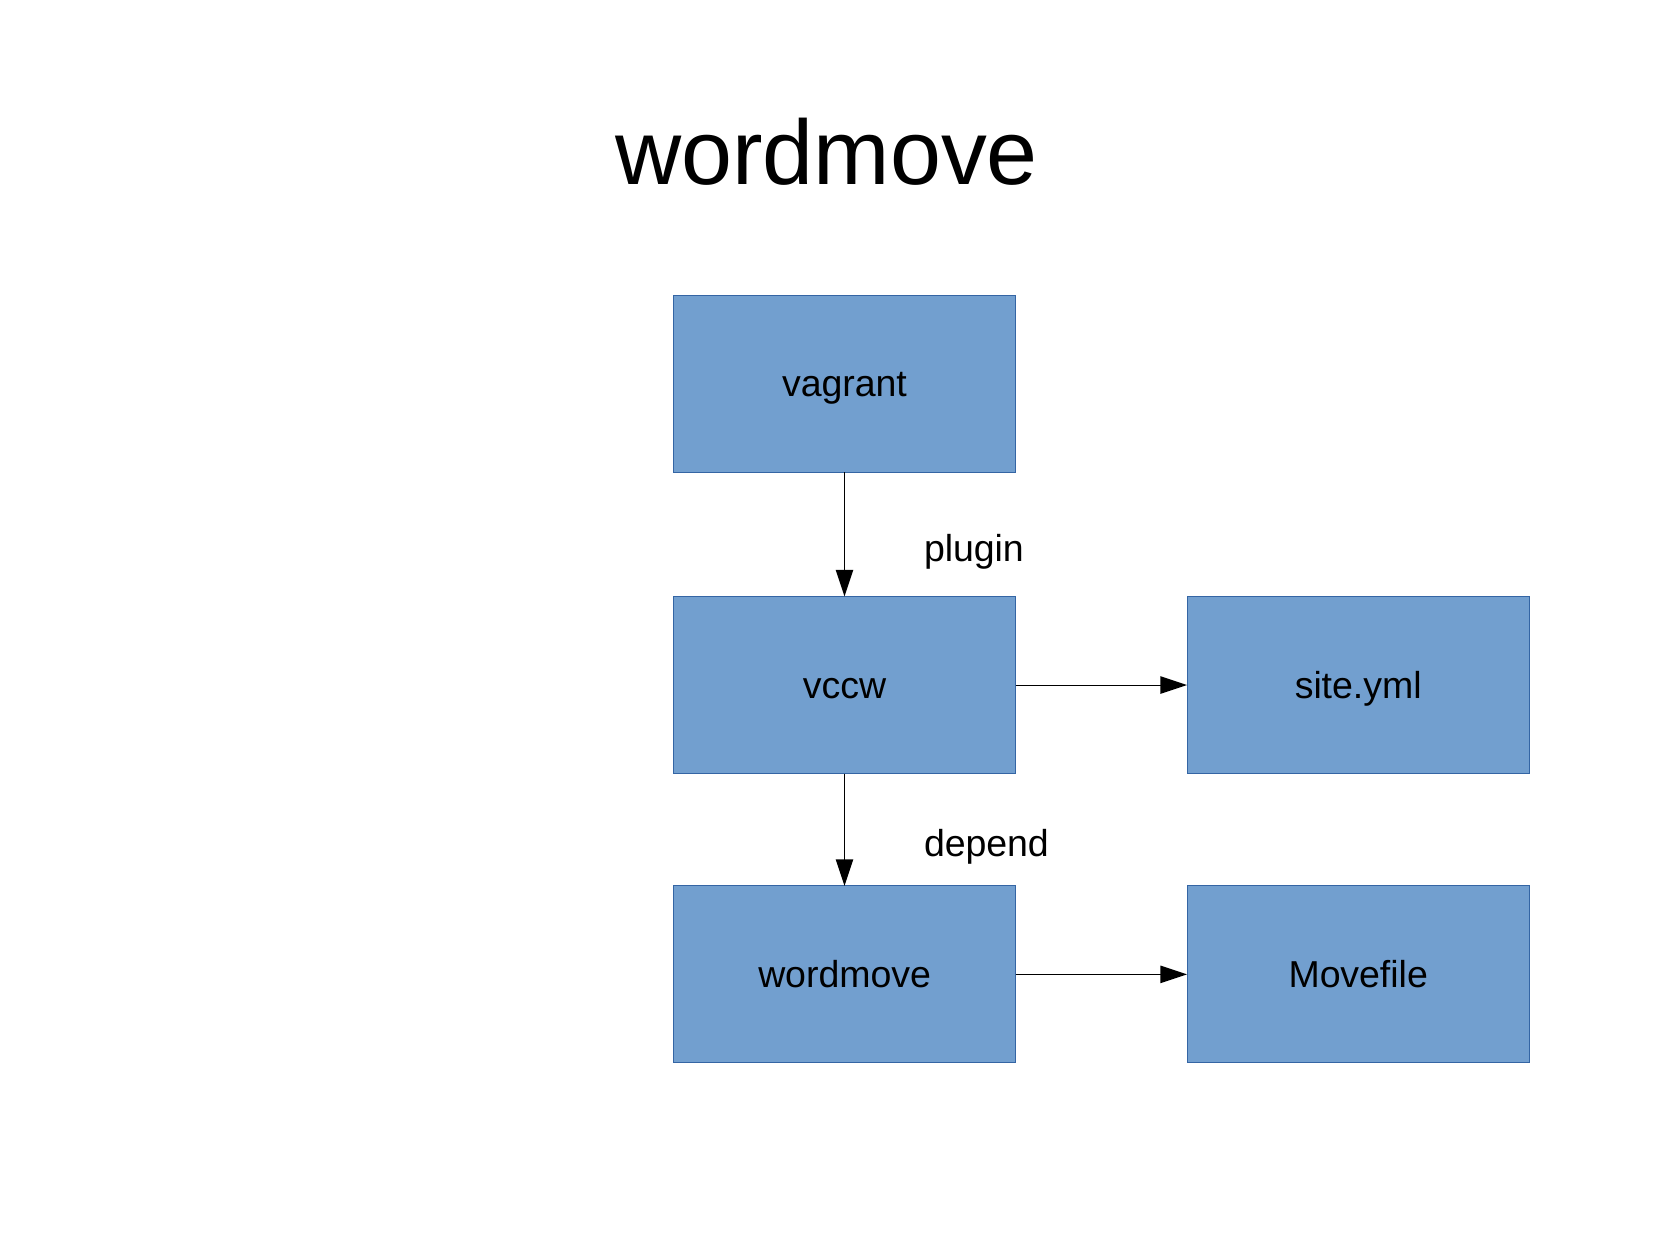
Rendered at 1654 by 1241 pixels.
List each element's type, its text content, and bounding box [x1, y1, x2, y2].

title wordmove [82, 49, 1571, 257]
text_box plugin [909, 519, 1039, 577]
text_box wordmove [673, 885, 1016, 1063]
text_box vagrant [673, 295, 1016, 473]
text_box site.yml [1187, 596, 1530, 774]
text_box vccw [673, 596, 1016, 774]
text_box depend [909, 814, 1064, 872]
text_box Movefile [1187, 885, 1530, 1063]
